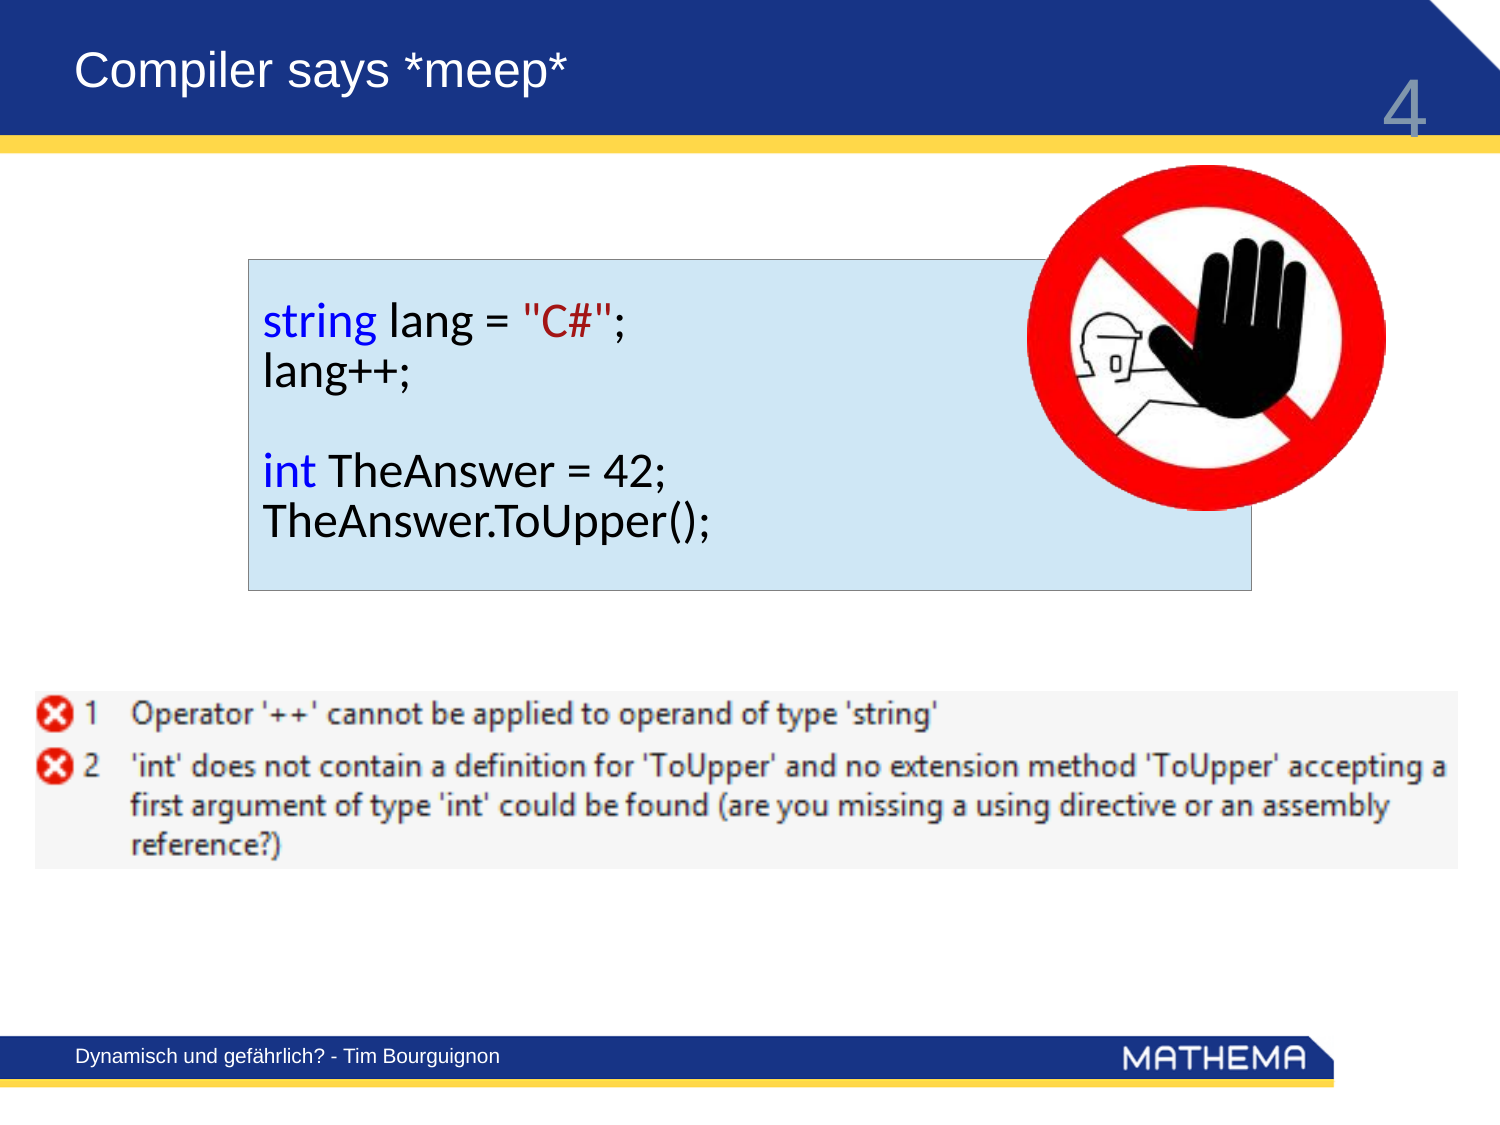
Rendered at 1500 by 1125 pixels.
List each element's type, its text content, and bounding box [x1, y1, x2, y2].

picture [0, 0, 1500, 1125]
title Compiler says *meep* [73, 40, 1276, 100]
text_box string lang = "C#"; lang++; int TheAnswer = 42; TheAnswer.ToUpper(); [248, 259, 1252, 591]
